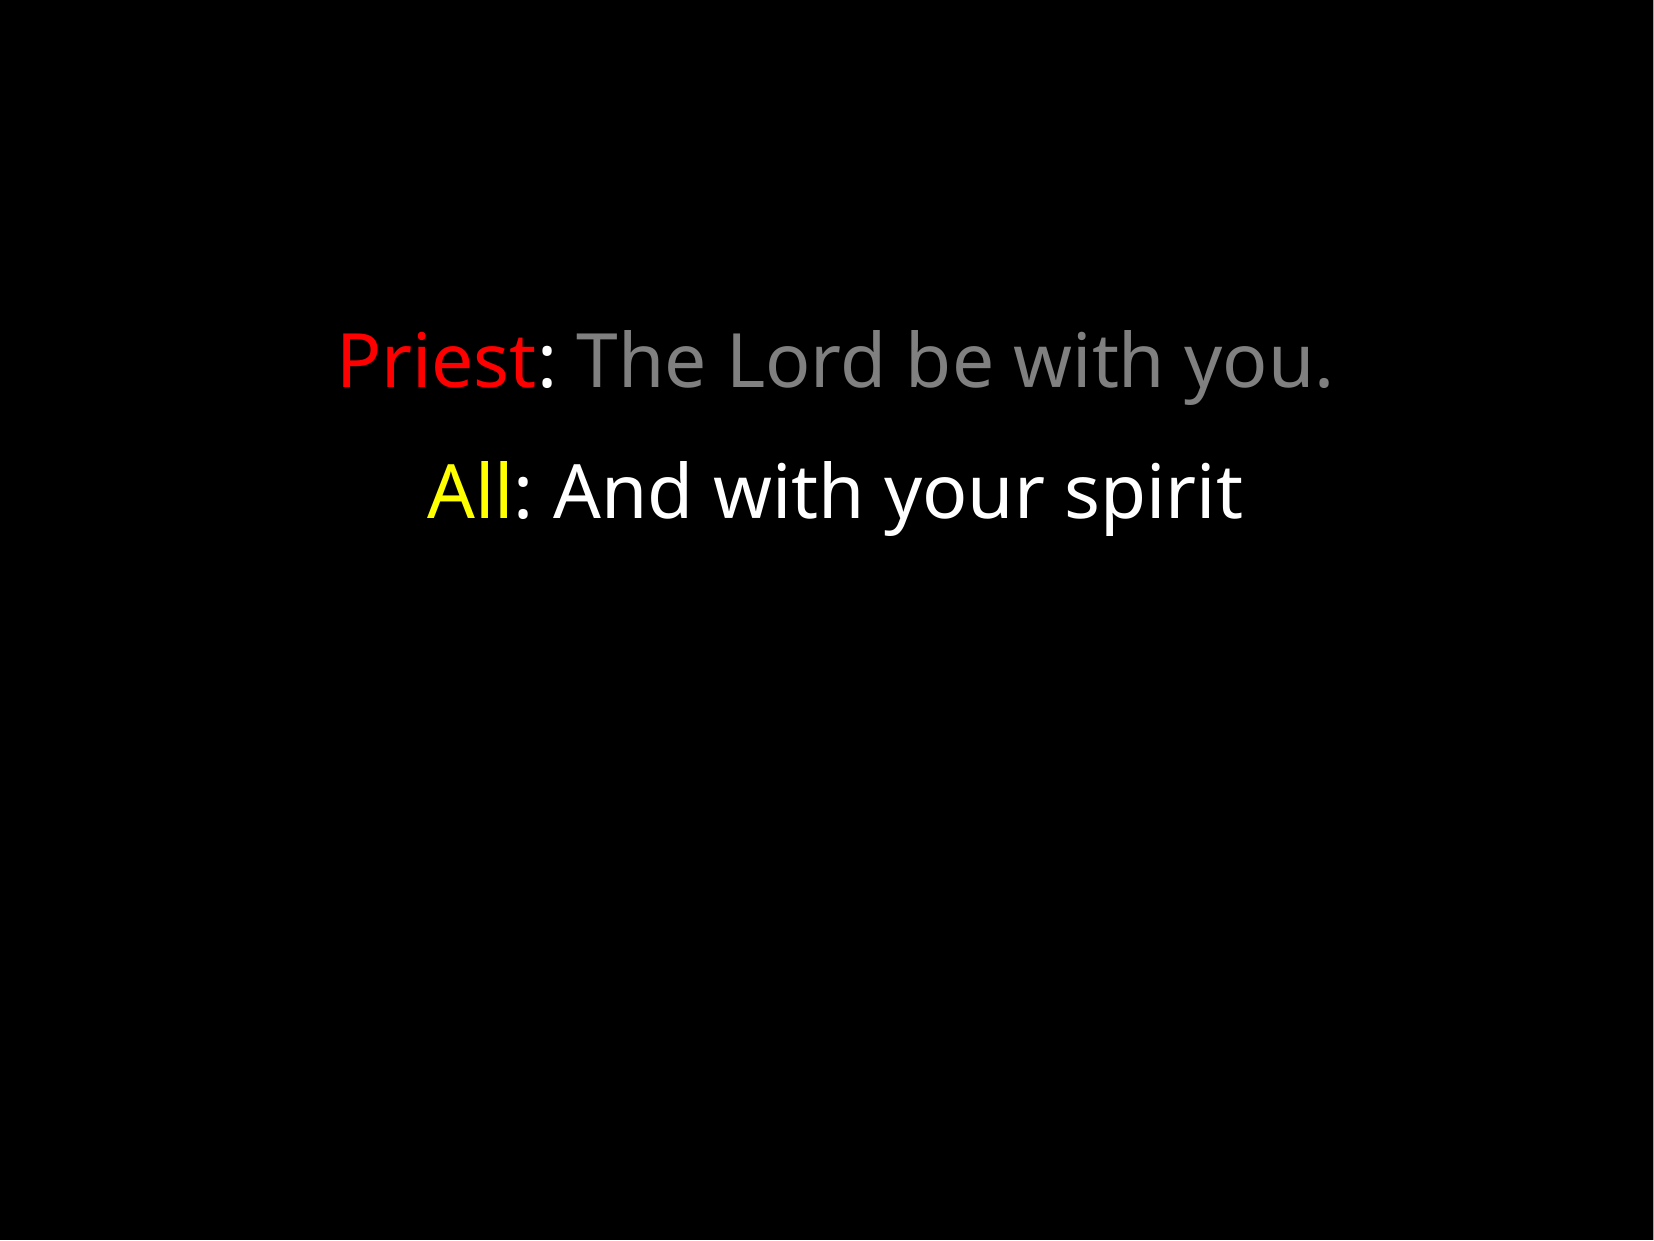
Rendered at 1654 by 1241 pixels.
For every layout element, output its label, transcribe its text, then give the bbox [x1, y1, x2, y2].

list Priest: The Lord be with you. All: And with your spirit [0, 307, 1654, 1027]
